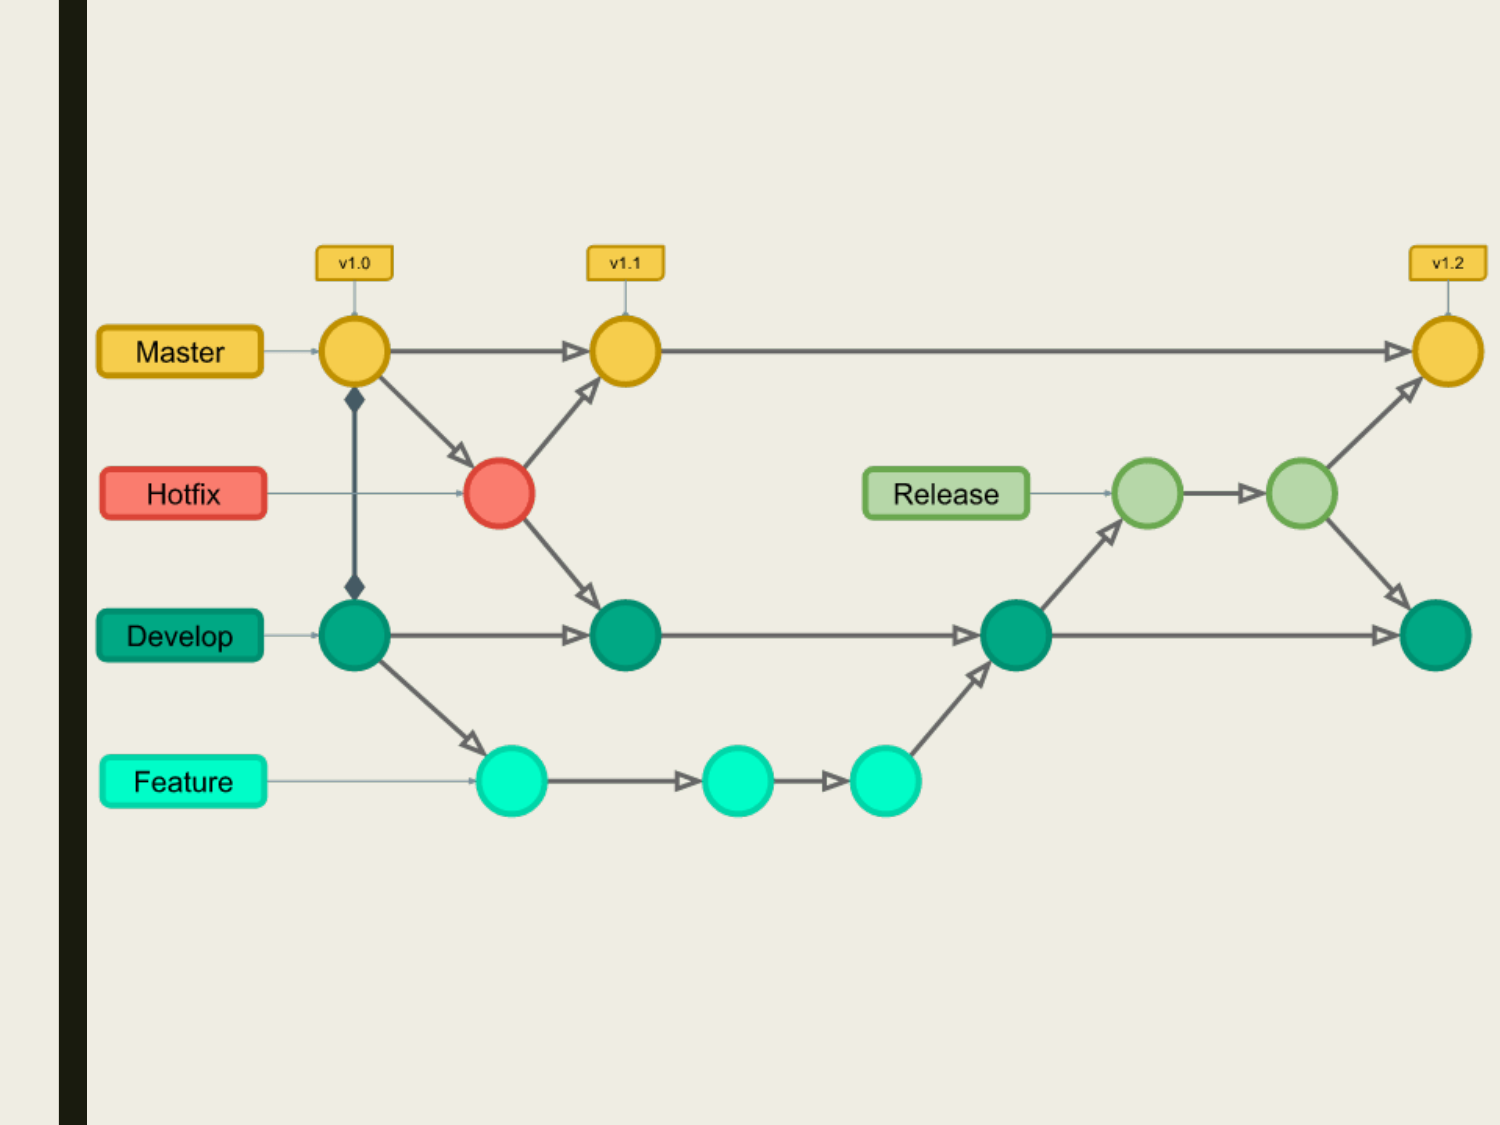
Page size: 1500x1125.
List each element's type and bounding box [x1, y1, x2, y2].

picture [86, 233, 1500, 828]
